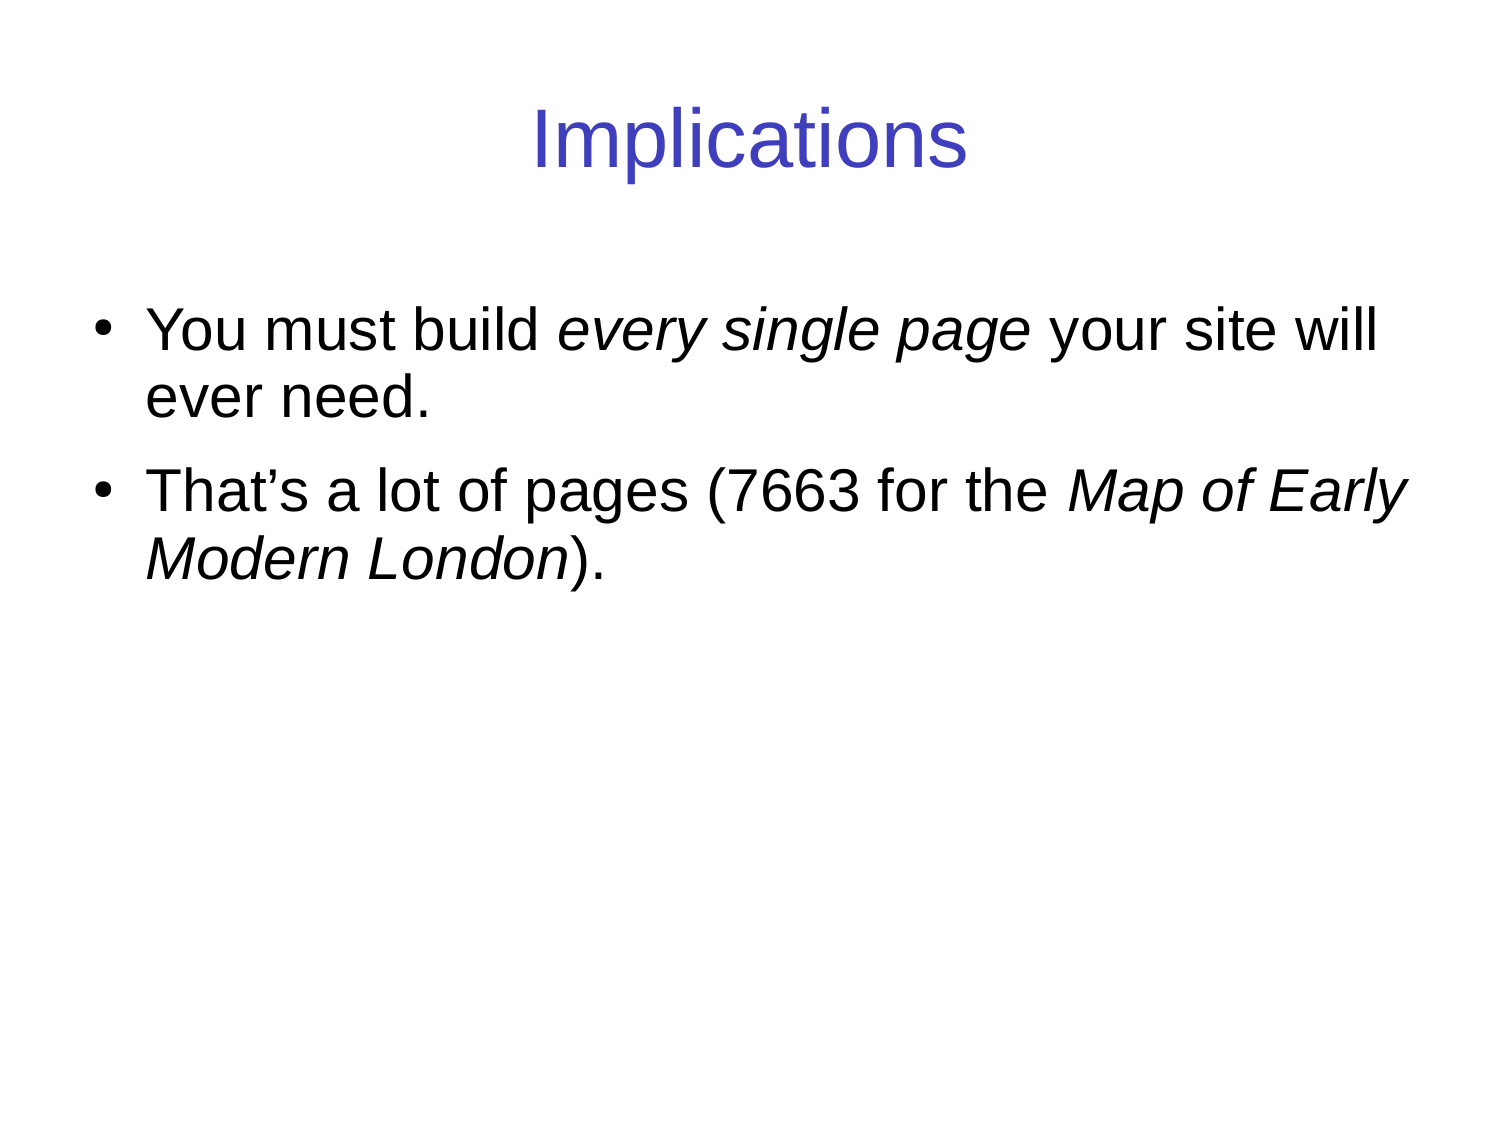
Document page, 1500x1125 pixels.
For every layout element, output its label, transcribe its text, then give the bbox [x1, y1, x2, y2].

title Implications [75, 44, 1425, 233]
list You must build every single page your site will ever need. That’s a lot of pages (7663 for the Map of Early Modern London). [75, 295, 1425, 1063]
